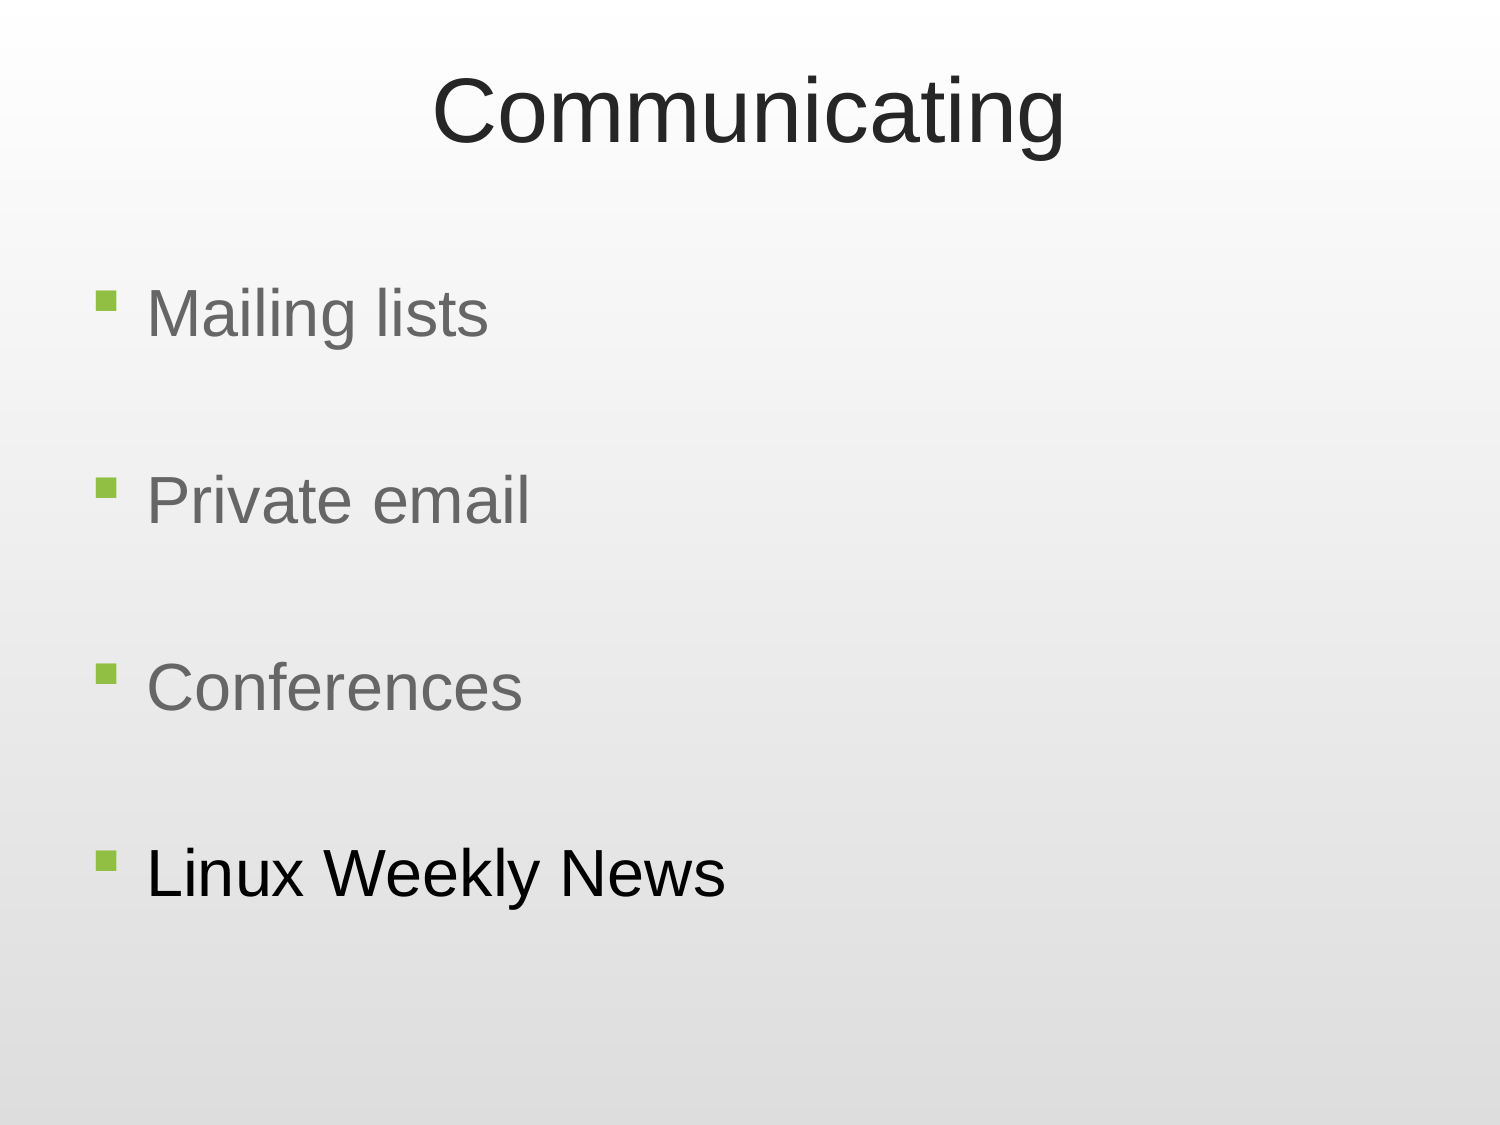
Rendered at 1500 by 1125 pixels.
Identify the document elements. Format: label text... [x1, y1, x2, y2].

list Mailing lists Private email Conferences Linux Weekly News [75, 262, 1425, 1005]
title Communicating [75, 19, 1425, 191]
